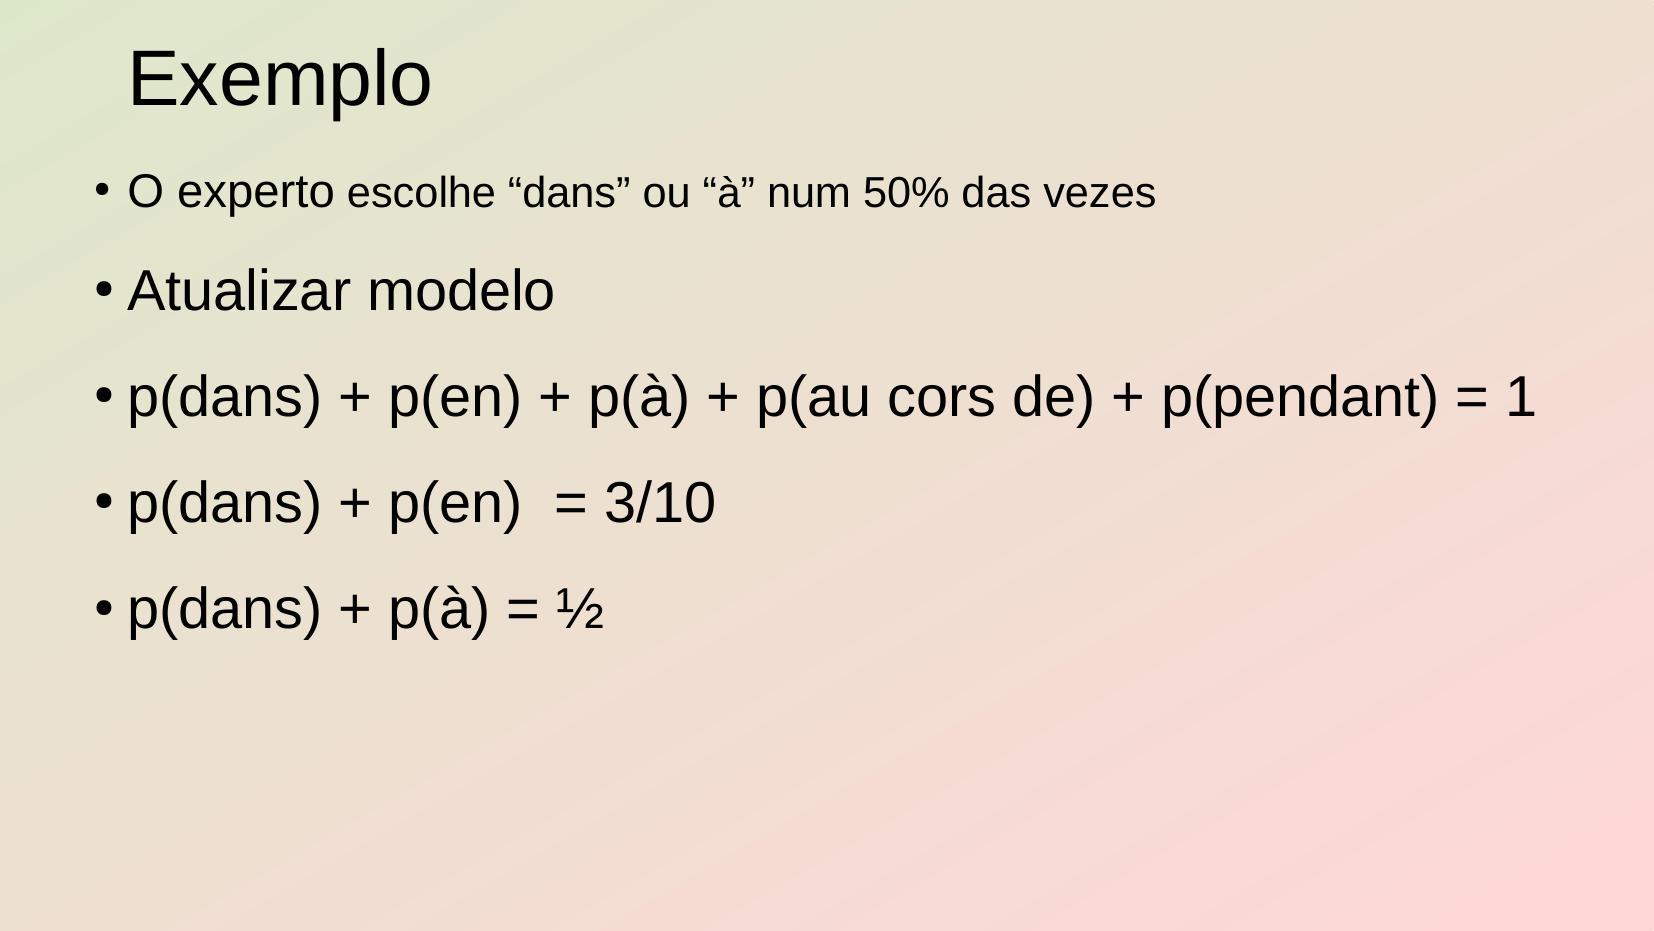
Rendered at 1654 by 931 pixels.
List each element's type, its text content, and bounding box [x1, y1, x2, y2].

list Exemplo O experto escolhe “dans” ou “à” num 50% das vezes Atualizar modelo p(dans) + p(en) + p(à) + p(au cors de) + p(pendant) = 1 p(dans) + p(en) = 3/10 p(dans) + p(à) = ½ [82, 34, 1571, 657]
